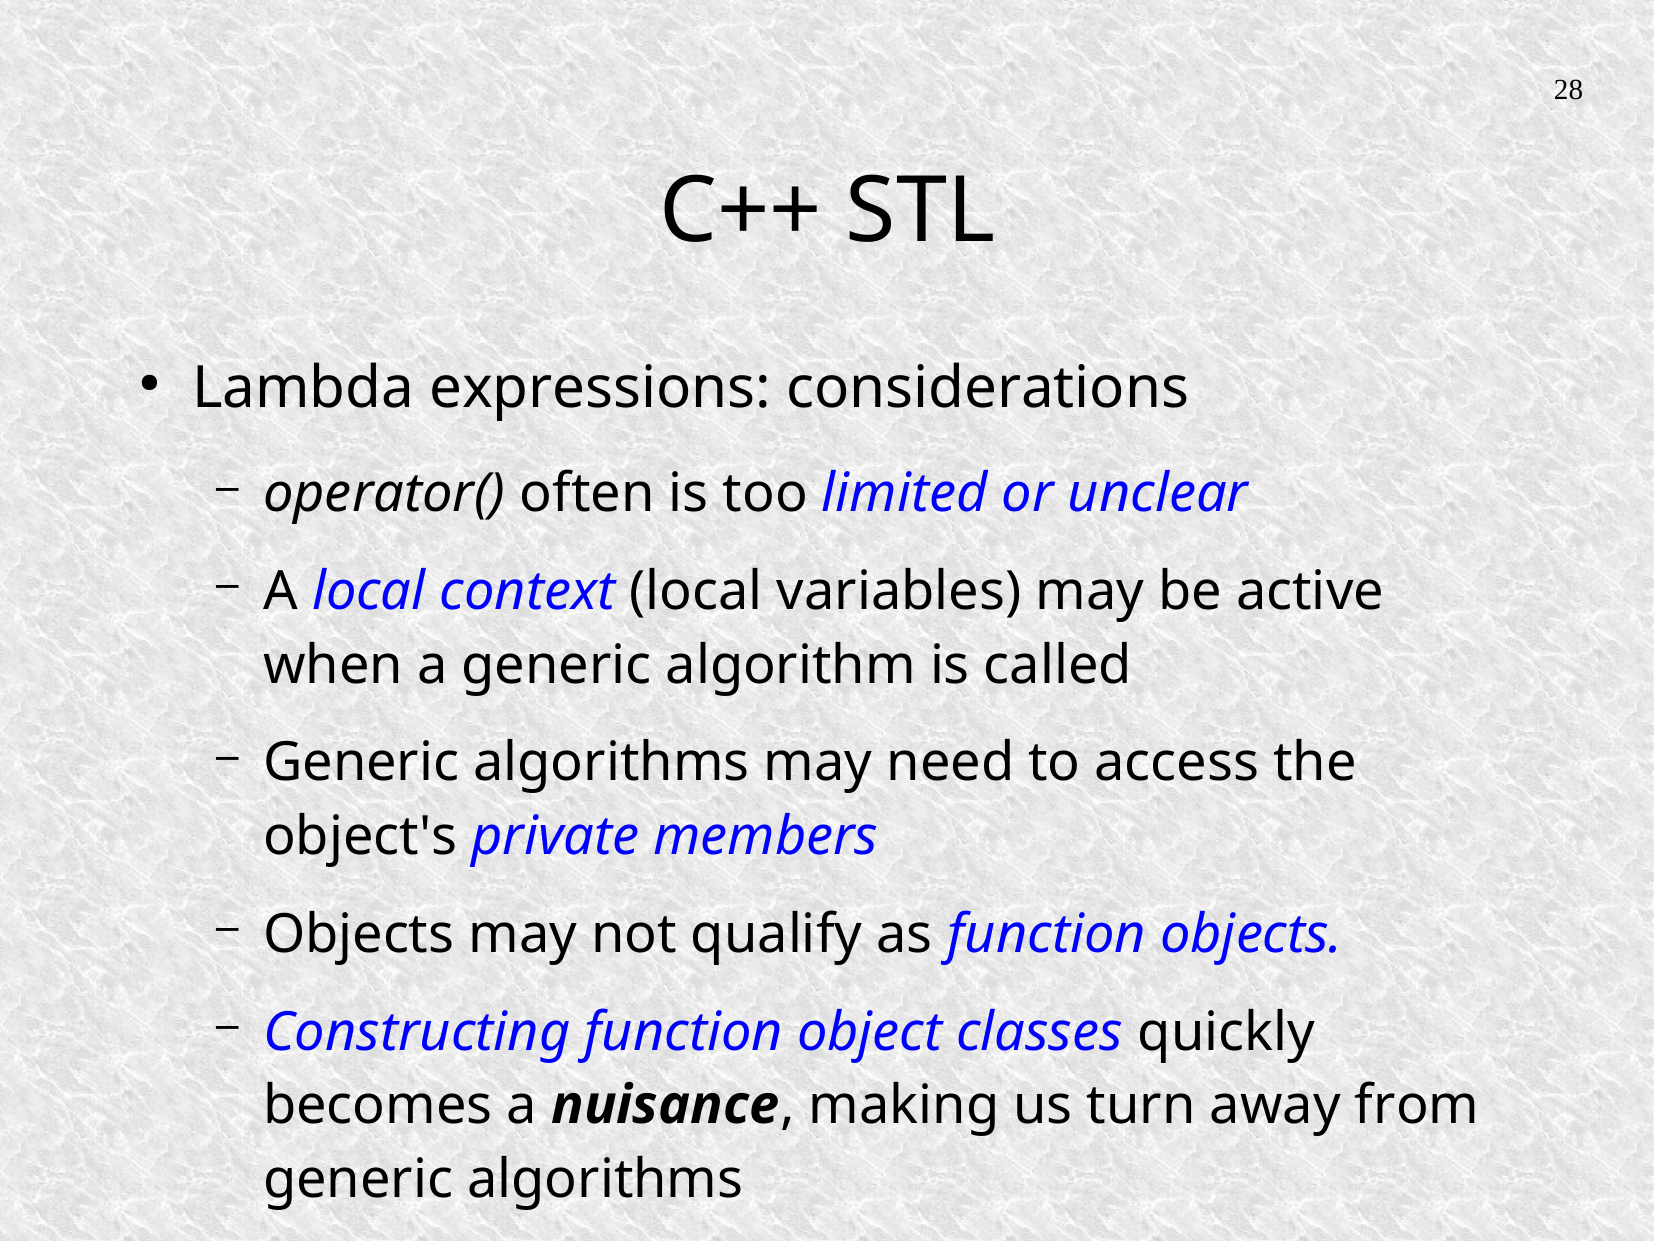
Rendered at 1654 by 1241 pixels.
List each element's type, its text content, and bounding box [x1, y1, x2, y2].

title C++ STL [121, 102, 1534, 311]
picture [0, 0, 1654, 1241]
list Lambda expressions: considerations operator() often is too limited or unclear A local context (local variables) may be active when a generic algorithm is called Generic algorithms may need to access the object's private members Objects may not qualify as function objects. Constructing function object classes quickly becomes a nuisance, making us turn away from generic algorithms [121, 344, 1534, 1132]
